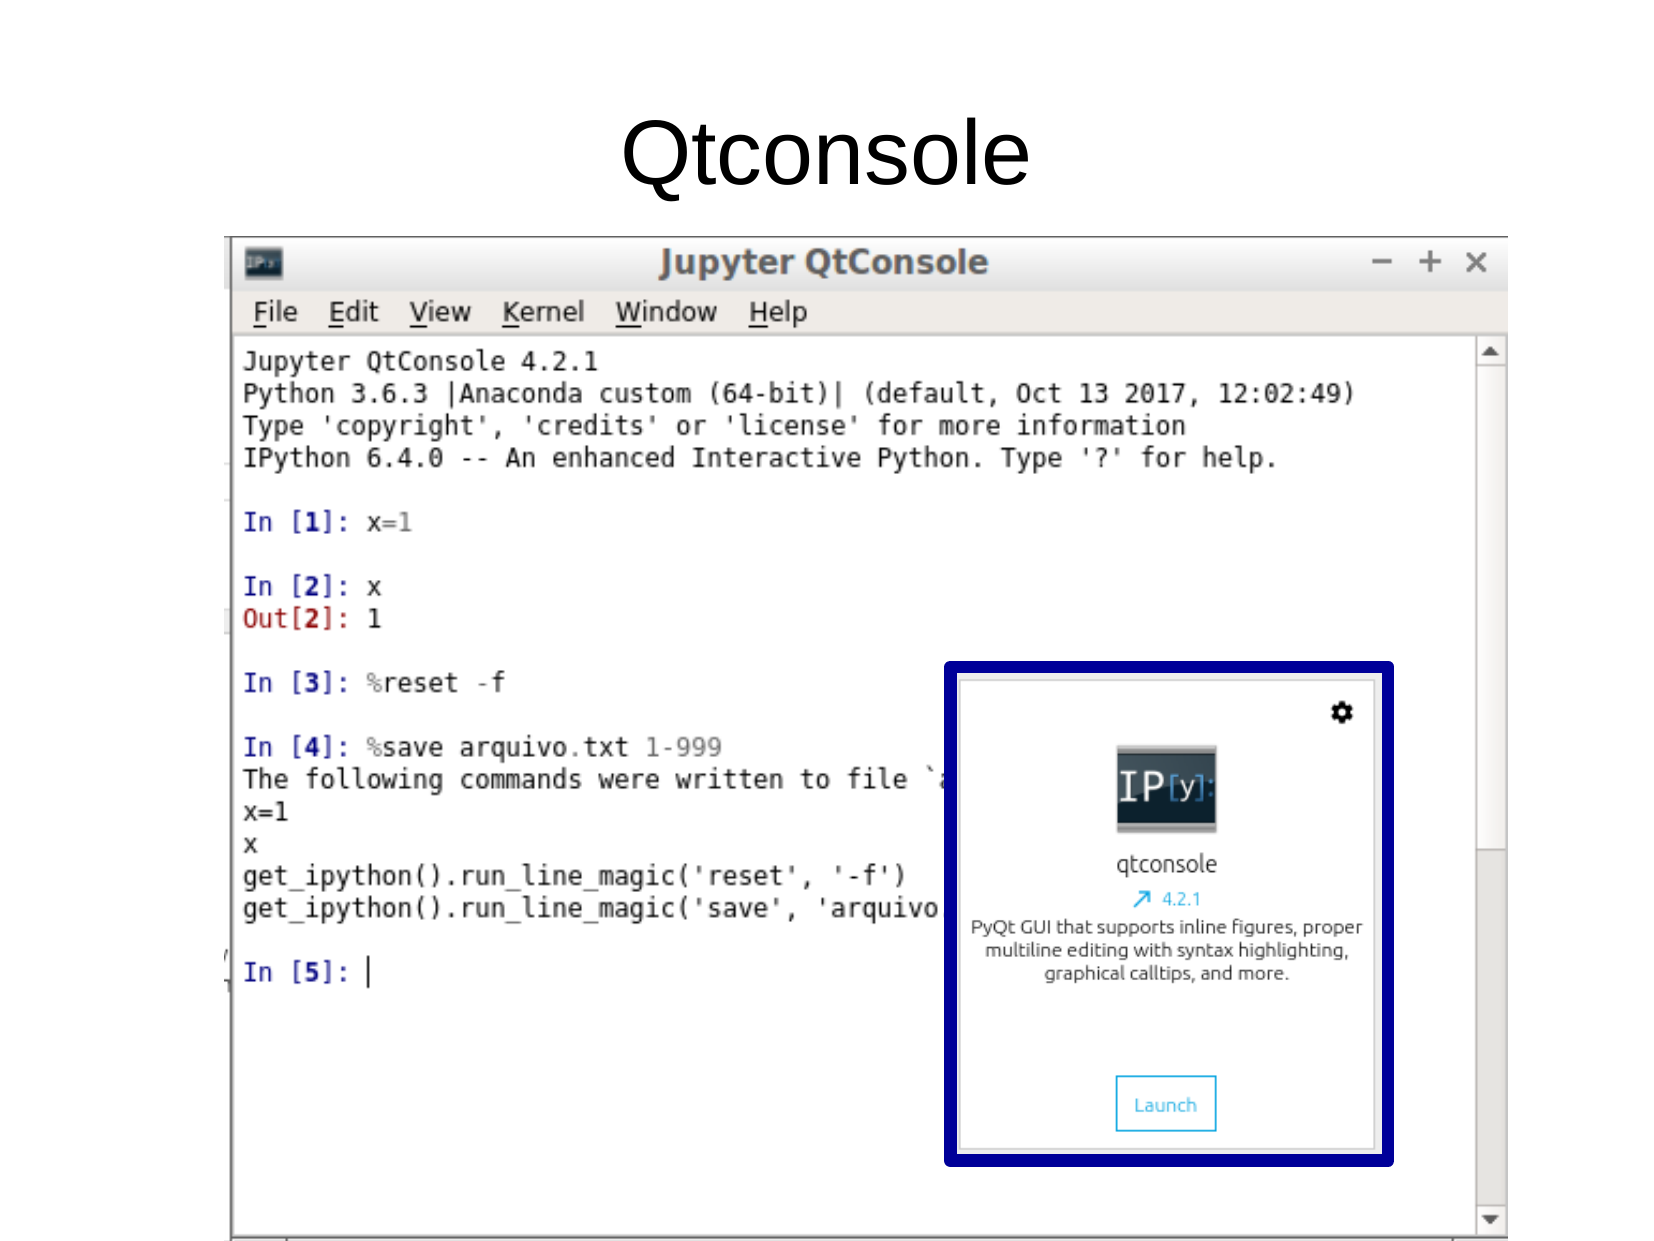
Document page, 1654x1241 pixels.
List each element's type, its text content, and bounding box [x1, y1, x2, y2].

picture [224, 257, 1508, 1241]
title Qtconsole [82, 49, 1571, 257]
